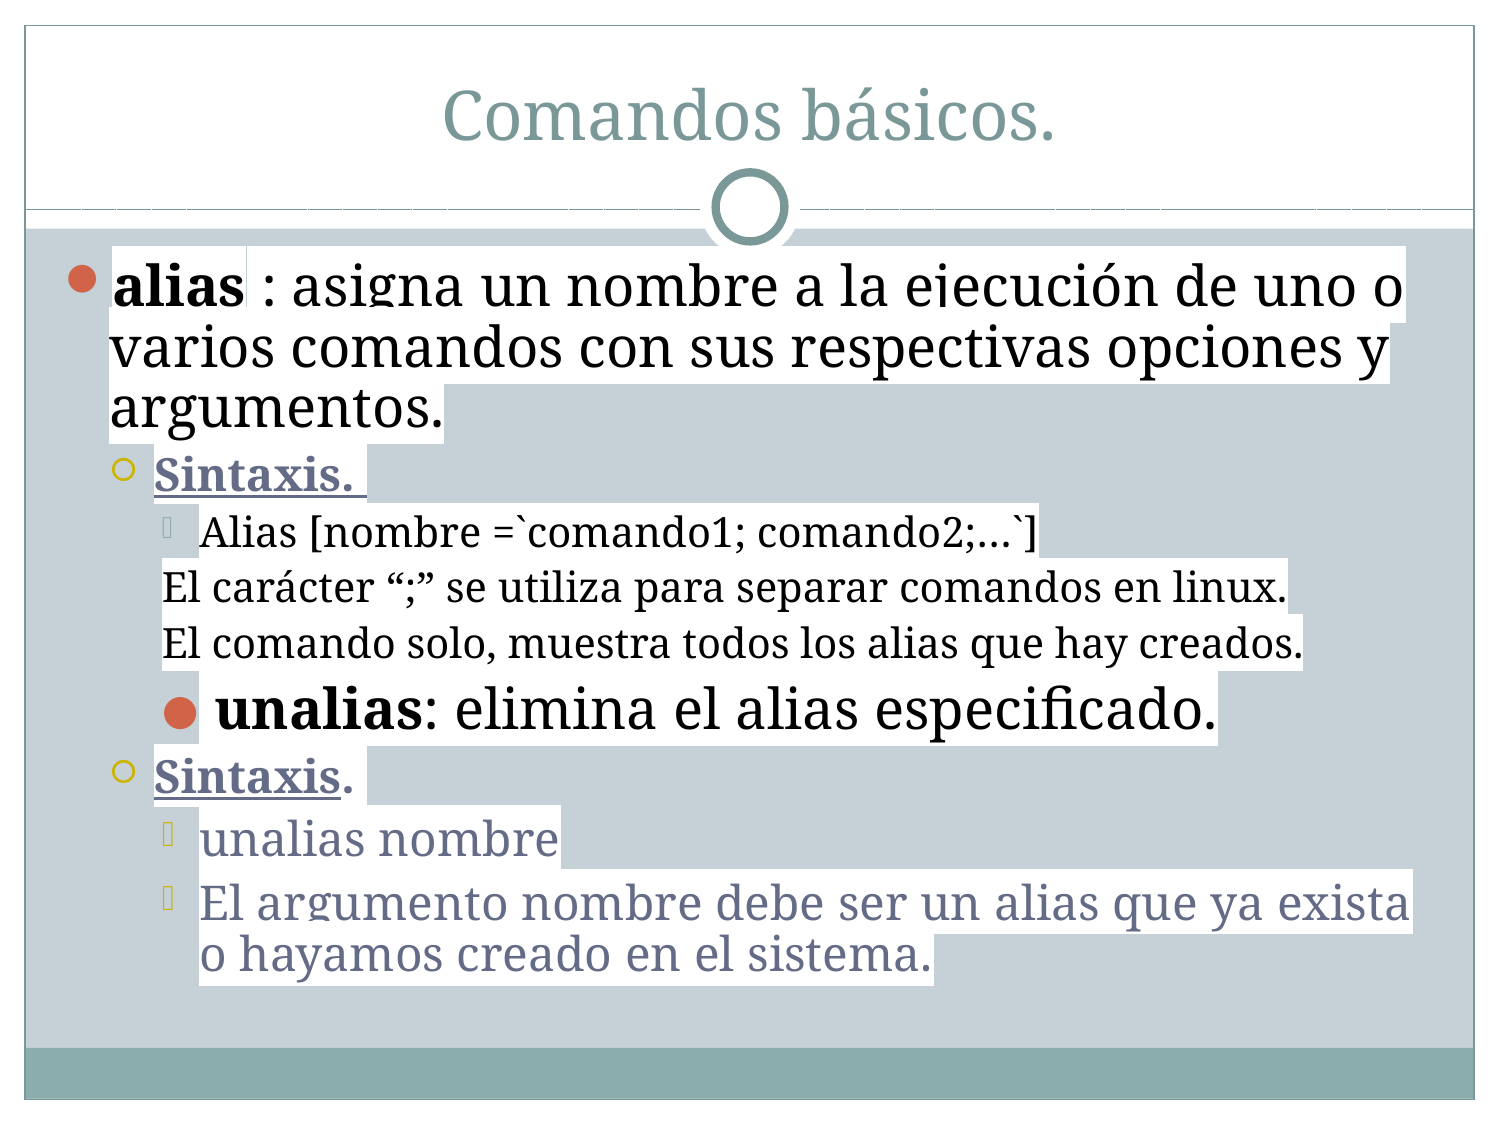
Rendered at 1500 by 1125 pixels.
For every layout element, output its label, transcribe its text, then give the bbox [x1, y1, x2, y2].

title Comandos básicos. [49, 37, 1450, 162]
list alias : asigna un nombre a la ejecución de uno o varios comandos con sus respectivas opciones y argumentos. Sintaxis. Alias [nombre =`comando1; comando2;…`] El carácter “;” se utiliza para separar comandos en linux. El comando solo, muestra todos los alias que hay creados. unalias: elimina el alias especificado. Sintaxis. unalias nombre El argumento nombre debe ser un alias que ya exista o hayamos creado en el sistema. [49, 250, 1445, 1001]
